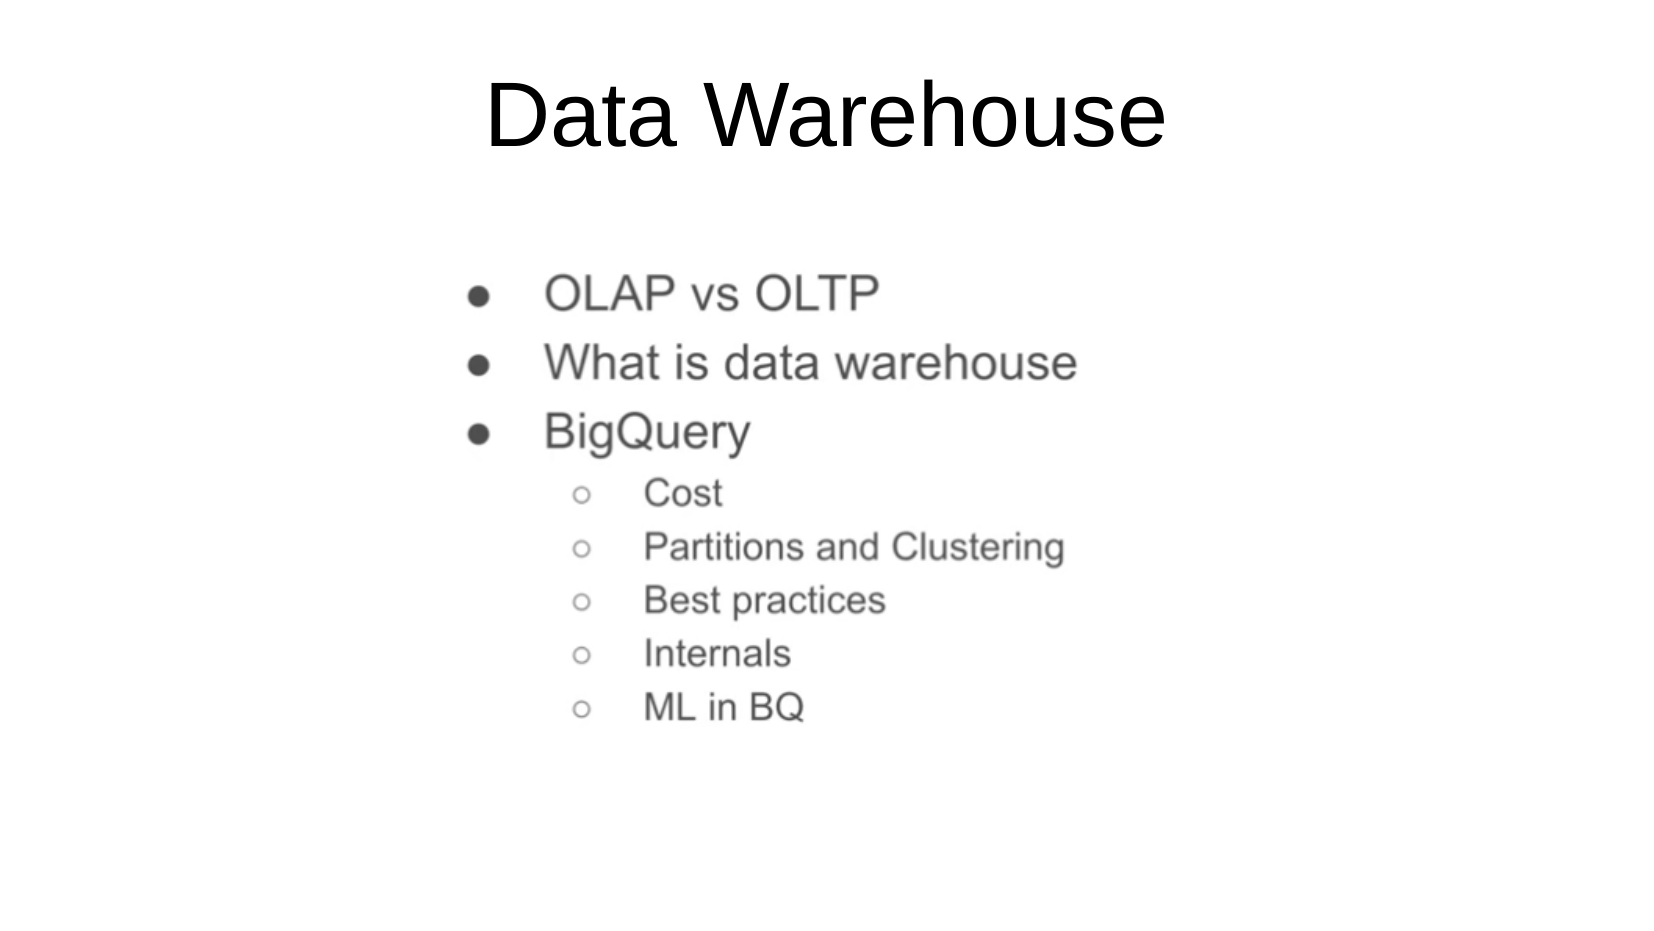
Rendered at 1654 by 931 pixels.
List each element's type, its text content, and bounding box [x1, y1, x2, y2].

picture [450, 262, 1171, 780]
title Data Warehouse [82, 37, 1571, 193]
